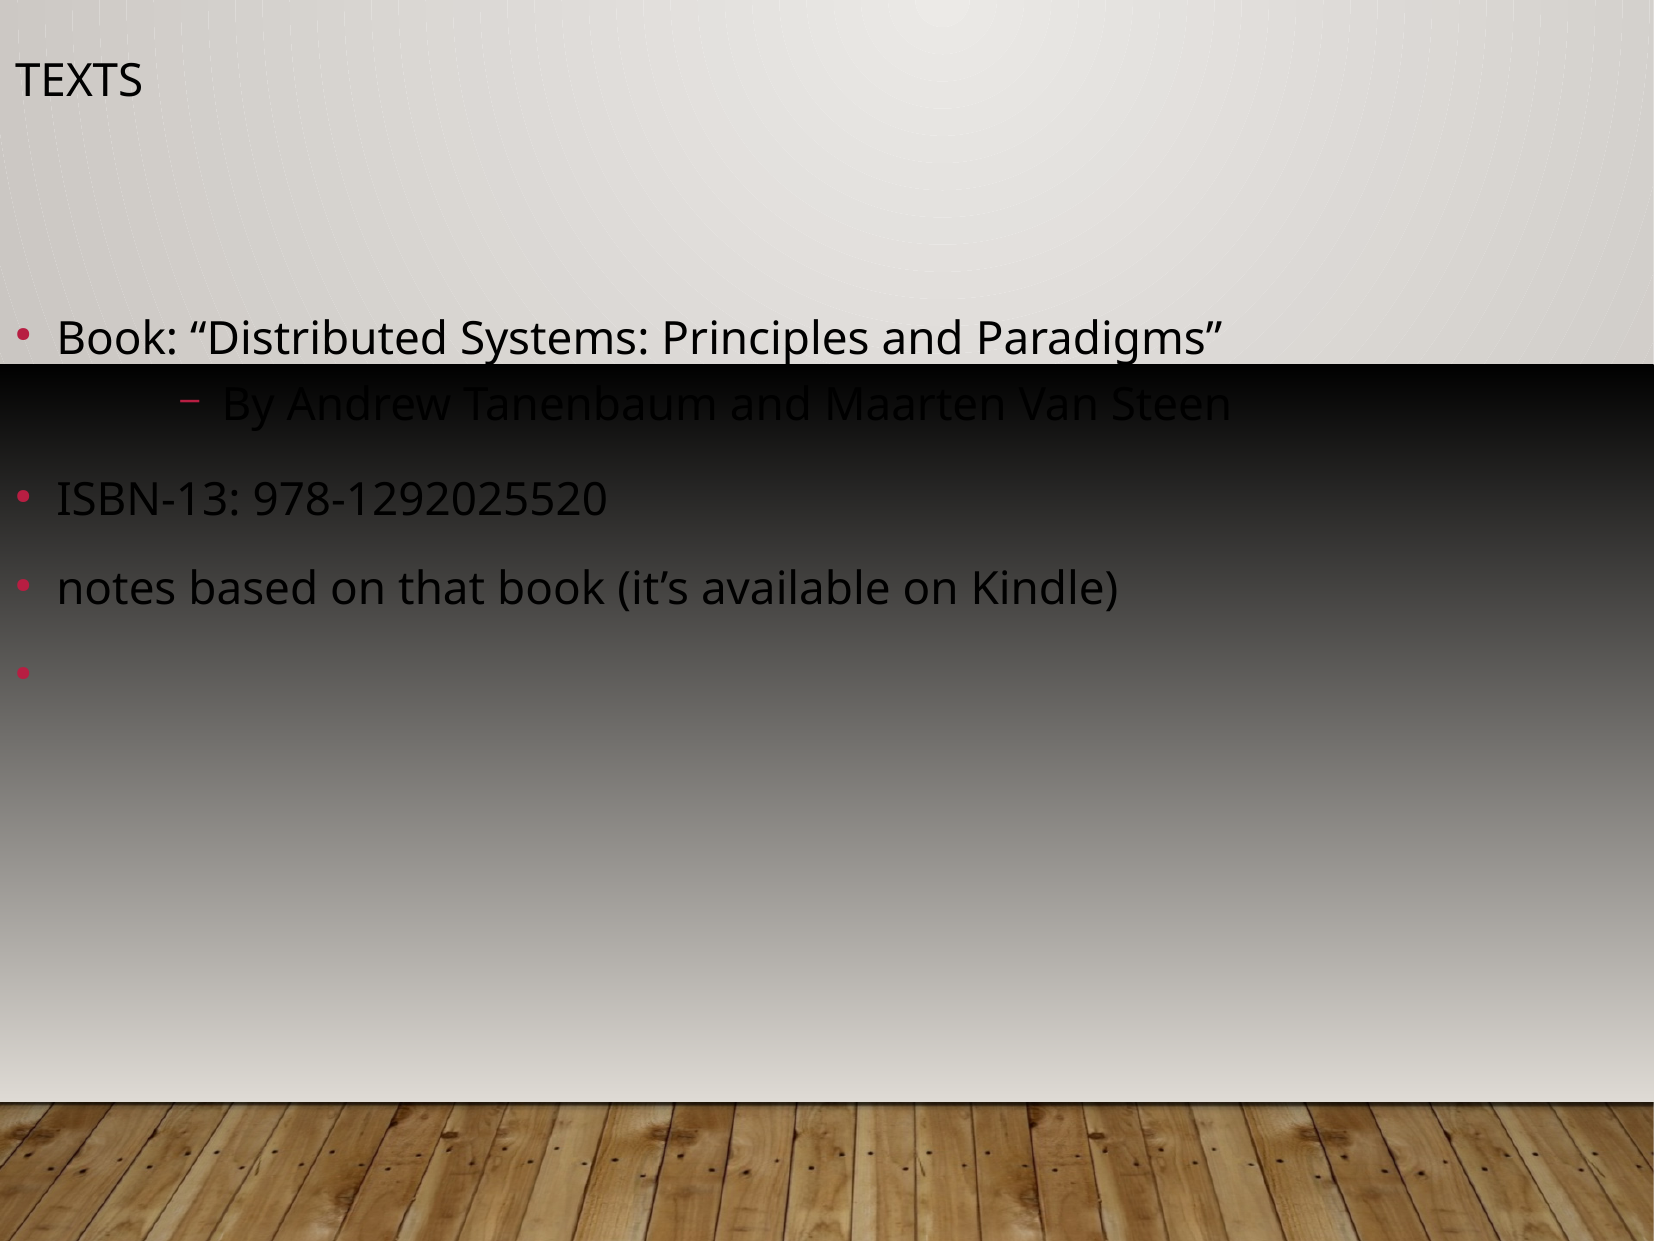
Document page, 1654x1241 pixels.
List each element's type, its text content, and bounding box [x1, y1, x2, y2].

title Texts [0, 49, 1489, 257]
list Book: “Distributed Systems: Principles and Paradigms” By Andrew Tanenbaum and Maarten Van Steen ISBN-13: 978-1292025520 notes based on that book (it’s available on Kindle) [0, 290, 1489, 1010]
